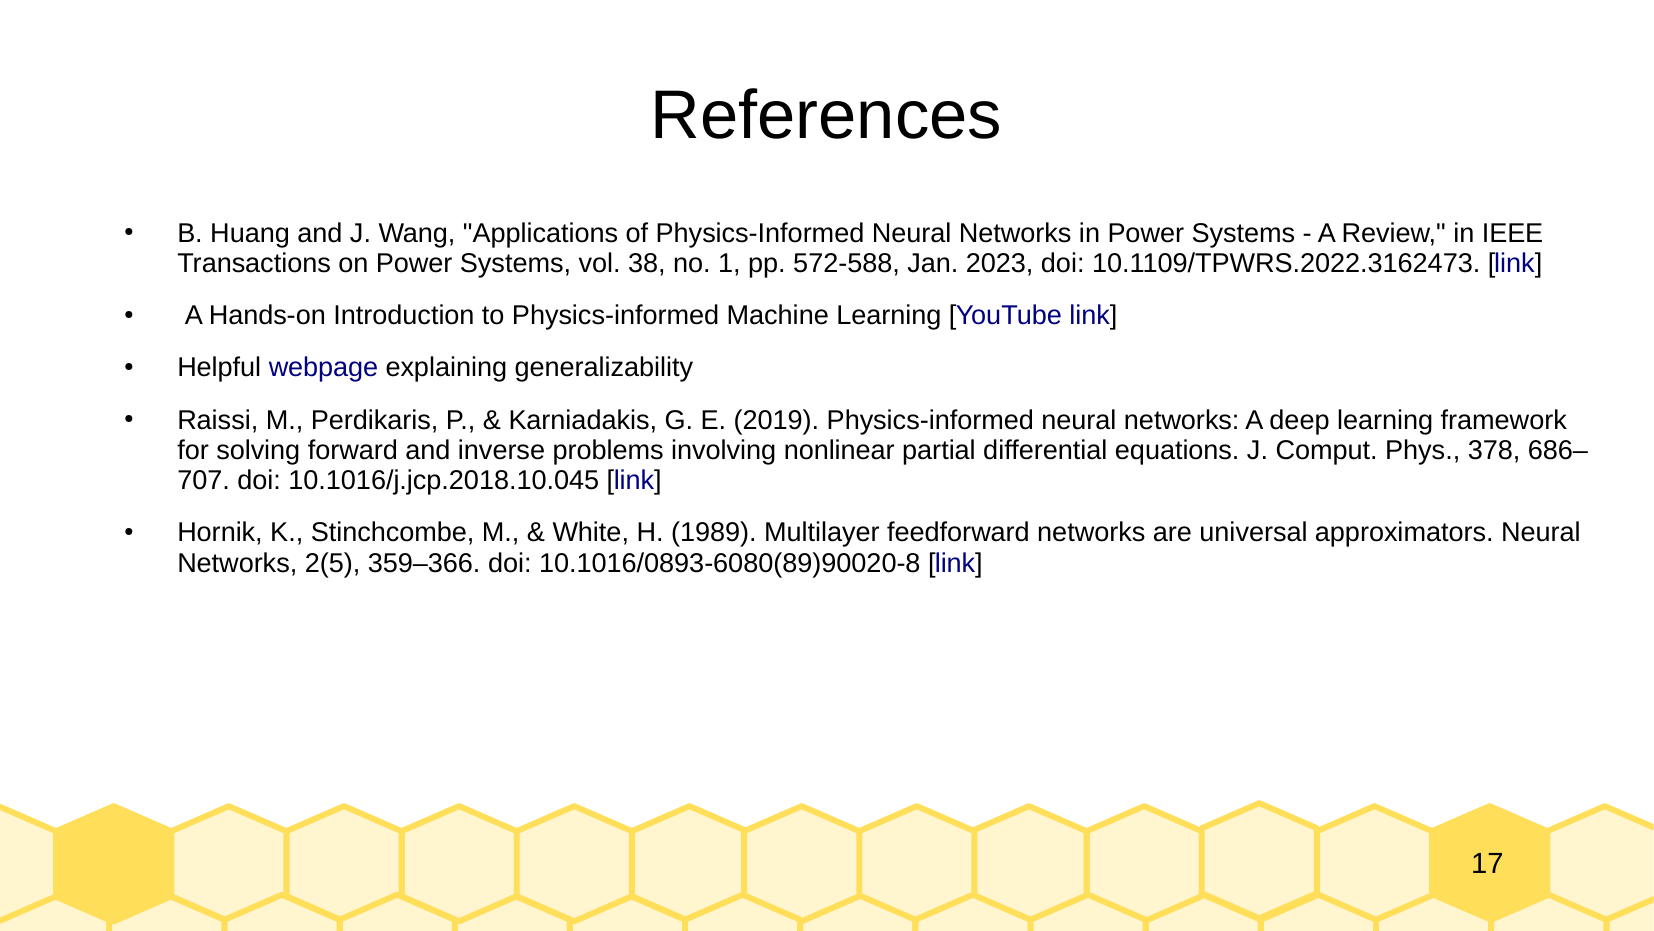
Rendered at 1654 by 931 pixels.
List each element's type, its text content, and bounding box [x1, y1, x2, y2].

list B. Huang and J. Wang, "Applications of Physics-Informed Neural Networks in Power Systems - A Review," in IEEE Transactions on Power Systems, vol. 38, no. 1, pp. 572-588, Jan. 2023, doi: 10.1109/TPWRS.2022.3162473. [link] A Hands-on Introduction to Physics-informed Machine Learning [YouTube link] Helpful webpage explaining generalizability Raissi, M., Perdikaris, P., & Karniadakis, G. E. (2019). Physics-informed neural networks: A deep learning framework for solving forward and inverse problems involving nonlinear partial differential equations. J. Comput. Phys., 378, 686–707. doi: 10.1016/j.jcp.2018.10.045 [link] Hornik, K., Stinchcombe, M., & White, H. (1989). Multilayer feedforward networks are universal approximators. Neural Networks, 2(5), 359–366. doi: 10.1016/0893-6080(89)90020-8 [link] [106, 217, 1595, 758]
title References [82, 37, 1571, 193]
